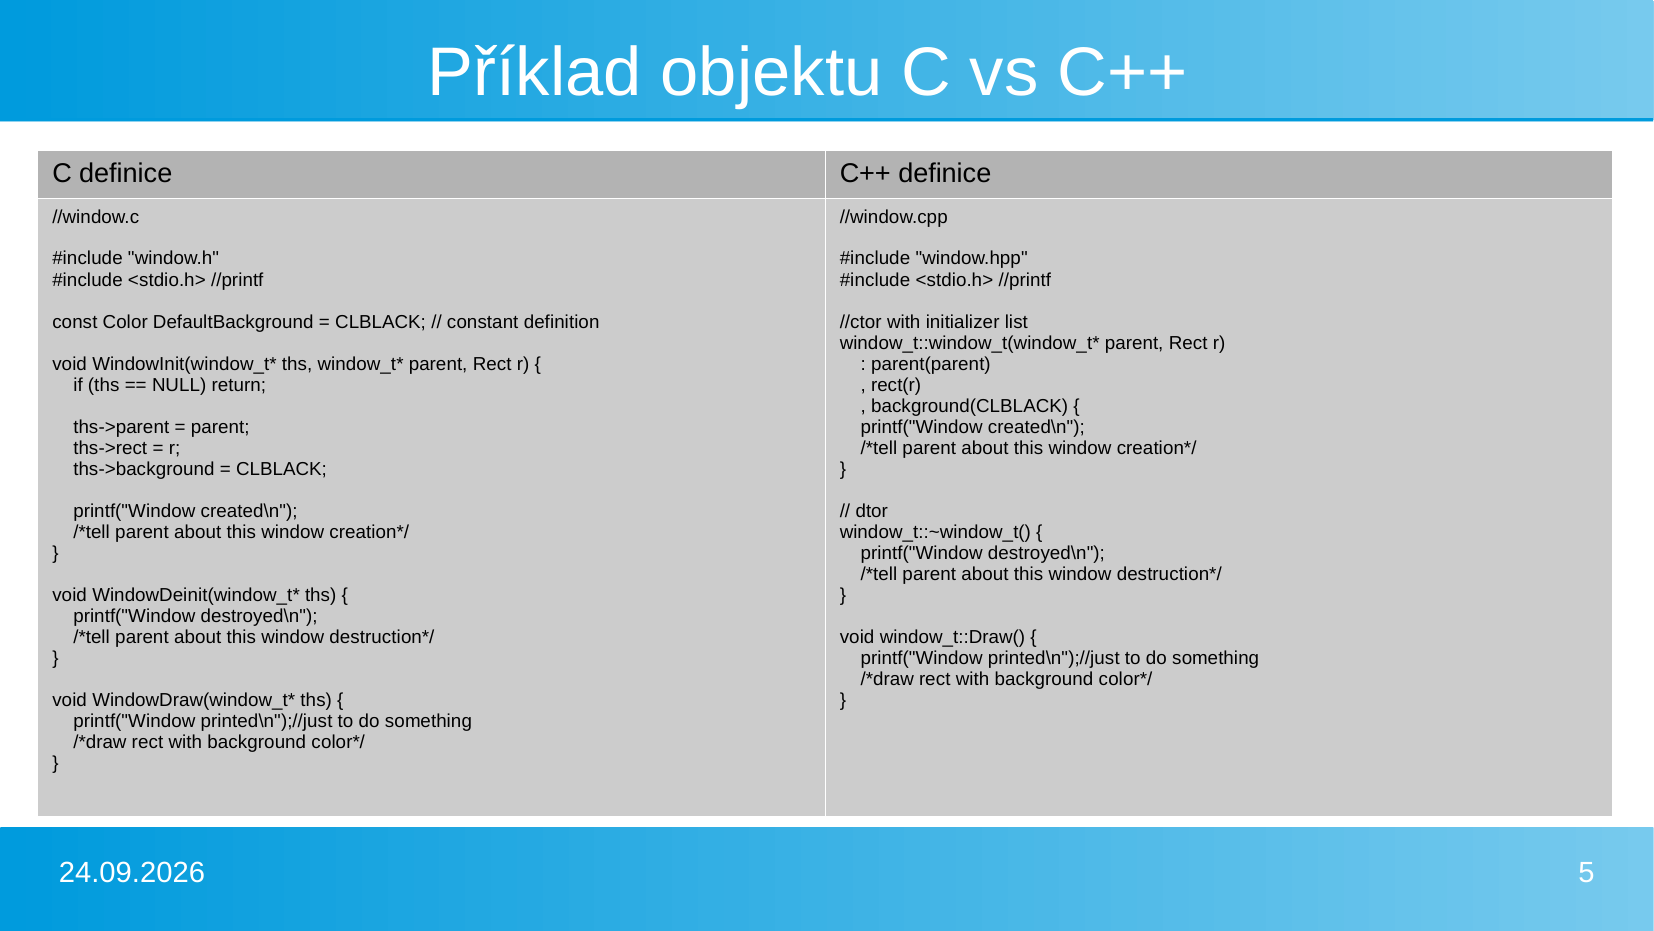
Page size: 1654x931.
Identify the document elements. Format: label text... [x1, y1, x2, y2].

table_cell //window.cpp #include "window.hpp" #include <stdio.h> //printf //ctor with initializer list window_t::window_t(window_t* parent, Rect r) : parent(parent) , rect(r) , background(CLBLACK) { printf("Window created\n"); /*tell parent about this window creation*/ } // dtor window_t::~window_t() { printf("Window destroyed\n"); /*tell parent about this window destruction*/ } void window_t::Draw() { printf("Window printed\n");//just to do something /*draw rect with background color*/ } [826, 199, 1612, 816]
table_header C++ definice [826, 151, 1612, 198]
table_header C definice [38, 151, 825, 198]
table_cell //window.c #include "window.h" #include <stdio.h> //printf const Color DefaultBackground = CLBLACK; // constant definition void WindowInit(window_t* ths, window_t* parent, Rect r) { if (ths == NULL) return; ths->parent = parent; ths->rect = r; ths->background = CLBLACK; printf("Window created\n"); /*tell parent about this window creation*/ } void WindowDeinit(window_t* ths) { printf("Window destroyed\n"); /*tell parent about this window destruction*/ } void WindowDraw(window_t* ths) { printf("Window printed\n");//just to do something /*draw rect with background color*/ } [38, 199, 825, 816]
title Příklad objektu C vs C++ [70, 15, 1547, 128]
